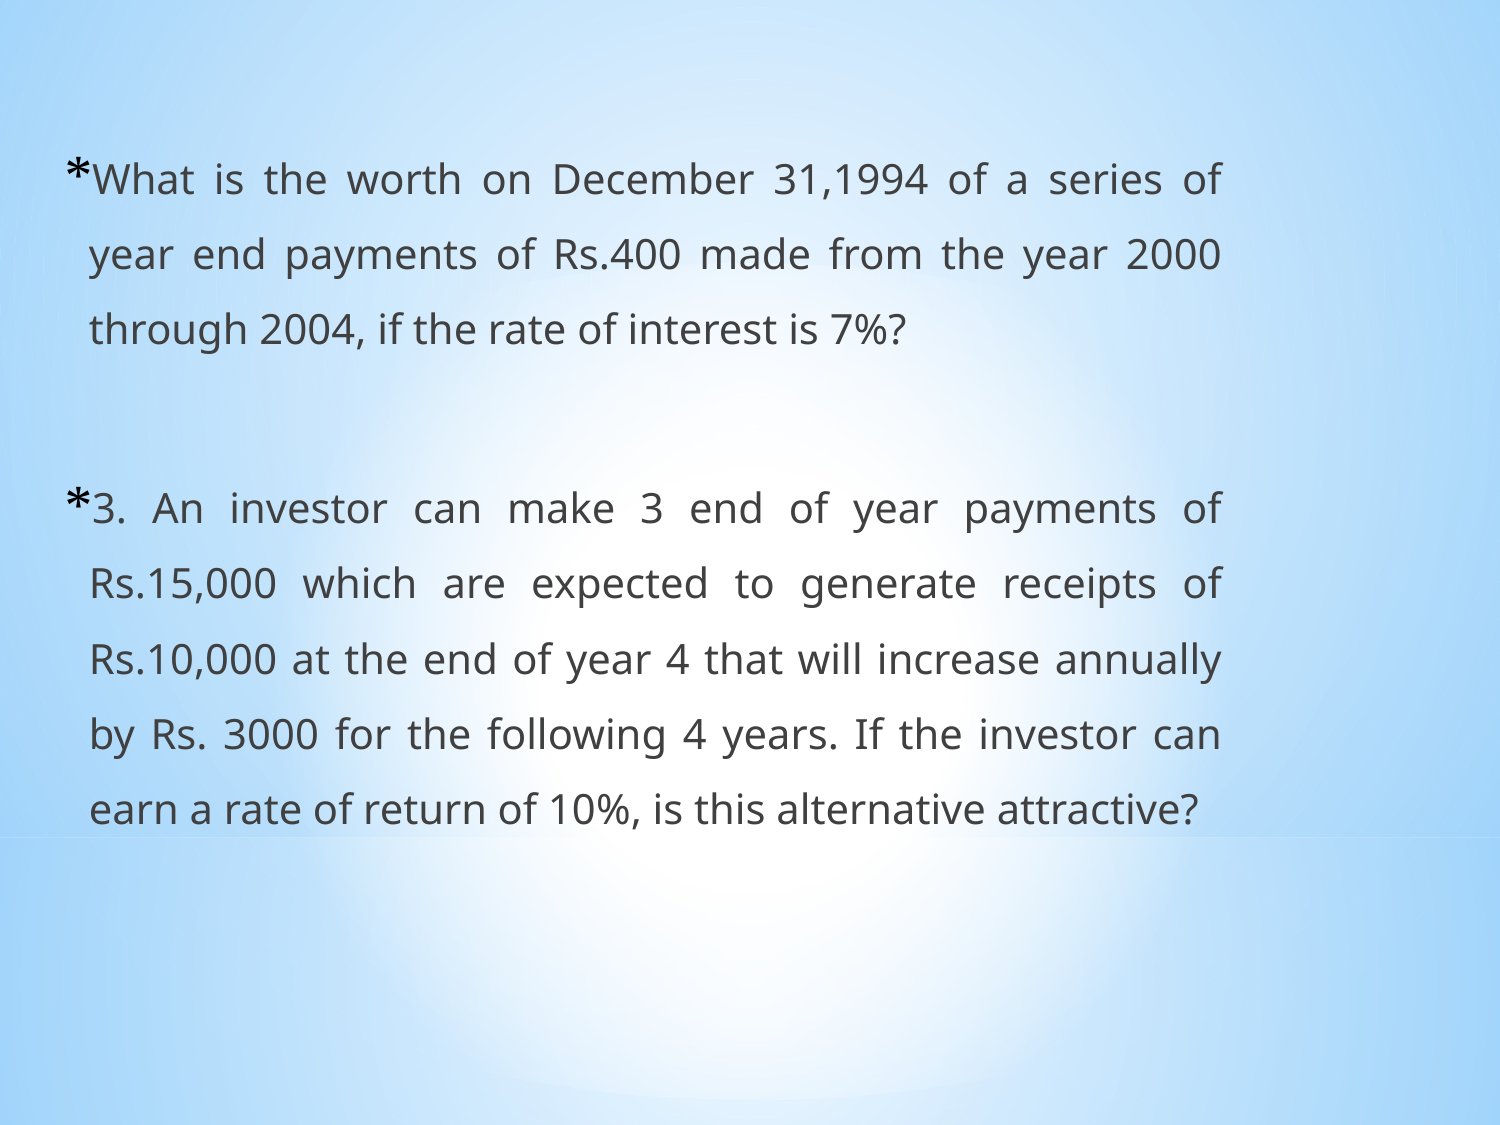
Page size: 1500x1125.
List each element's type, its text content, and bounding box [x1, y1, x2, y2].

list What is the worth on December 31,1994 of a series of year end payments of Rs.400 made from the year 2000 through 2004, if the rate of interest is 7%? 3. An investor can make 3 end of year payments of Rs.15,000 which are expected to generate receipts of Rs.10,000 at the end of year 4 that will increase annually by Rs. 3000 for the following 4 years. If the investor can earn a rate of return of 10%, is this alternative attractive? [50, 120, 1238, 1000]
